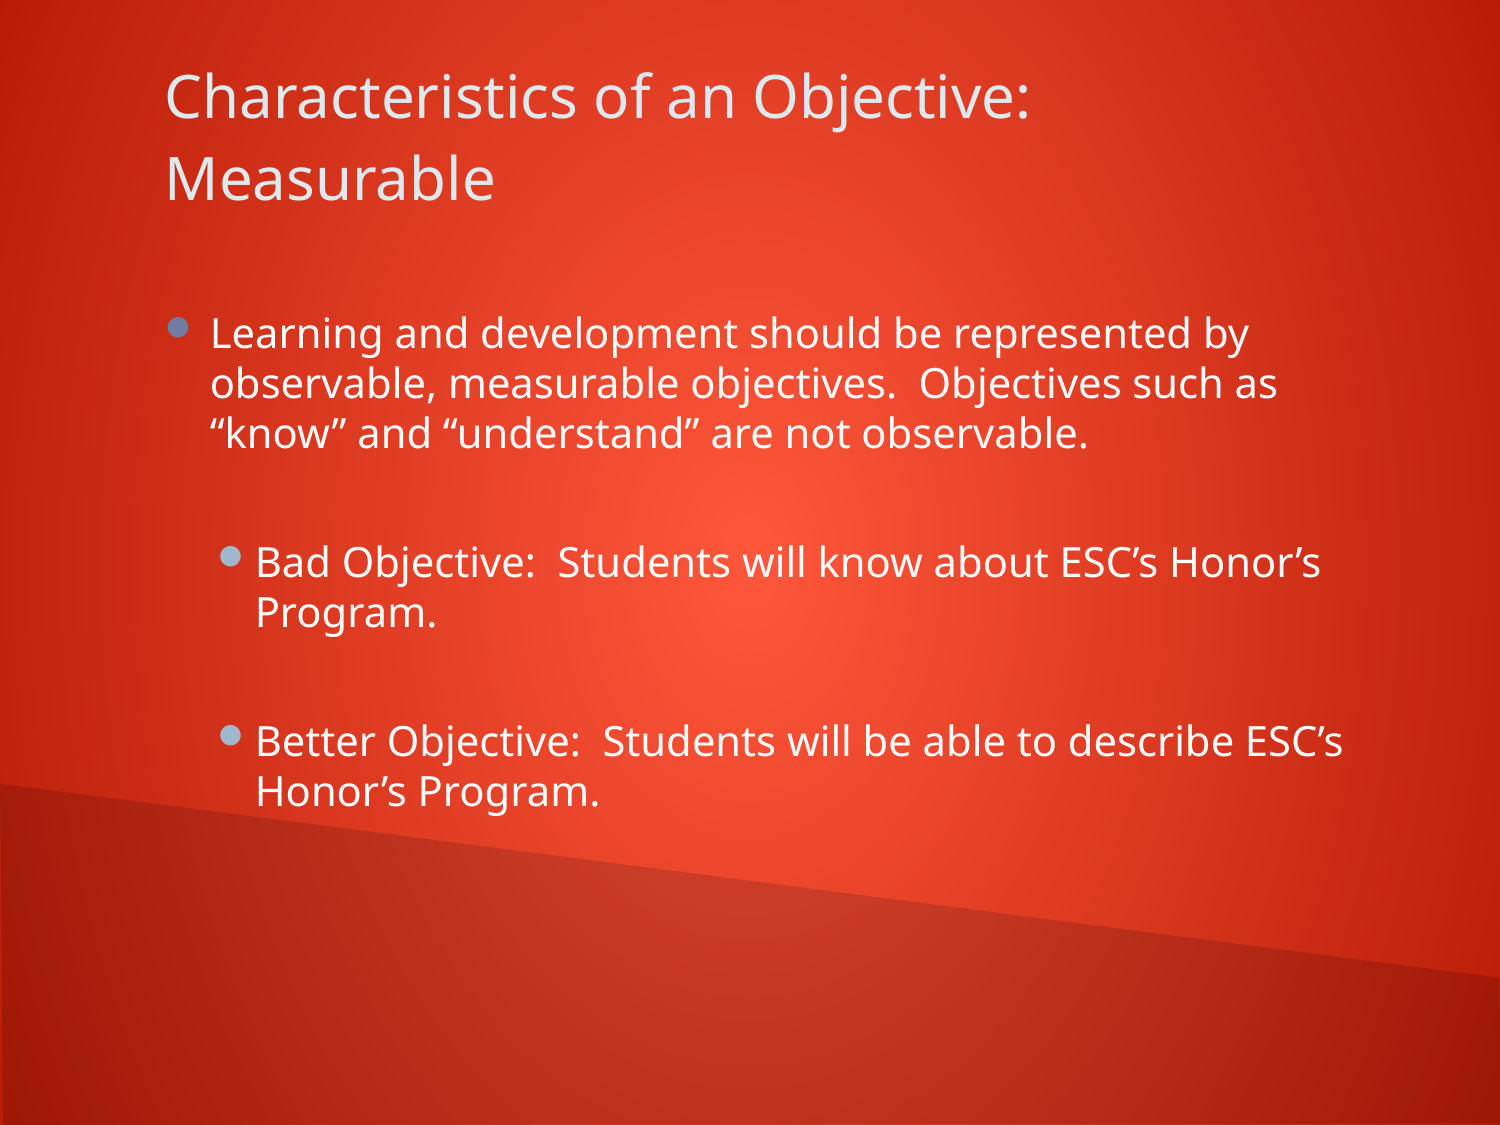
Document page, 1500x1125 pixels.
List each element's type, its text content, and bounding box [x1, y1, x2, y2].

list Learning and development should be represented by observable, measurable objectives. Objectives such as “know” and “understand” are not observable. Bad Objective: Students will know about ESC’s Honor’s Program. Better Objective: Students will be able to describe ESC’s Honor’s Program. [150, 237, 1425, 988]
title Characteristics of an Objective: Measurable [150, 45, 1425, 233]
